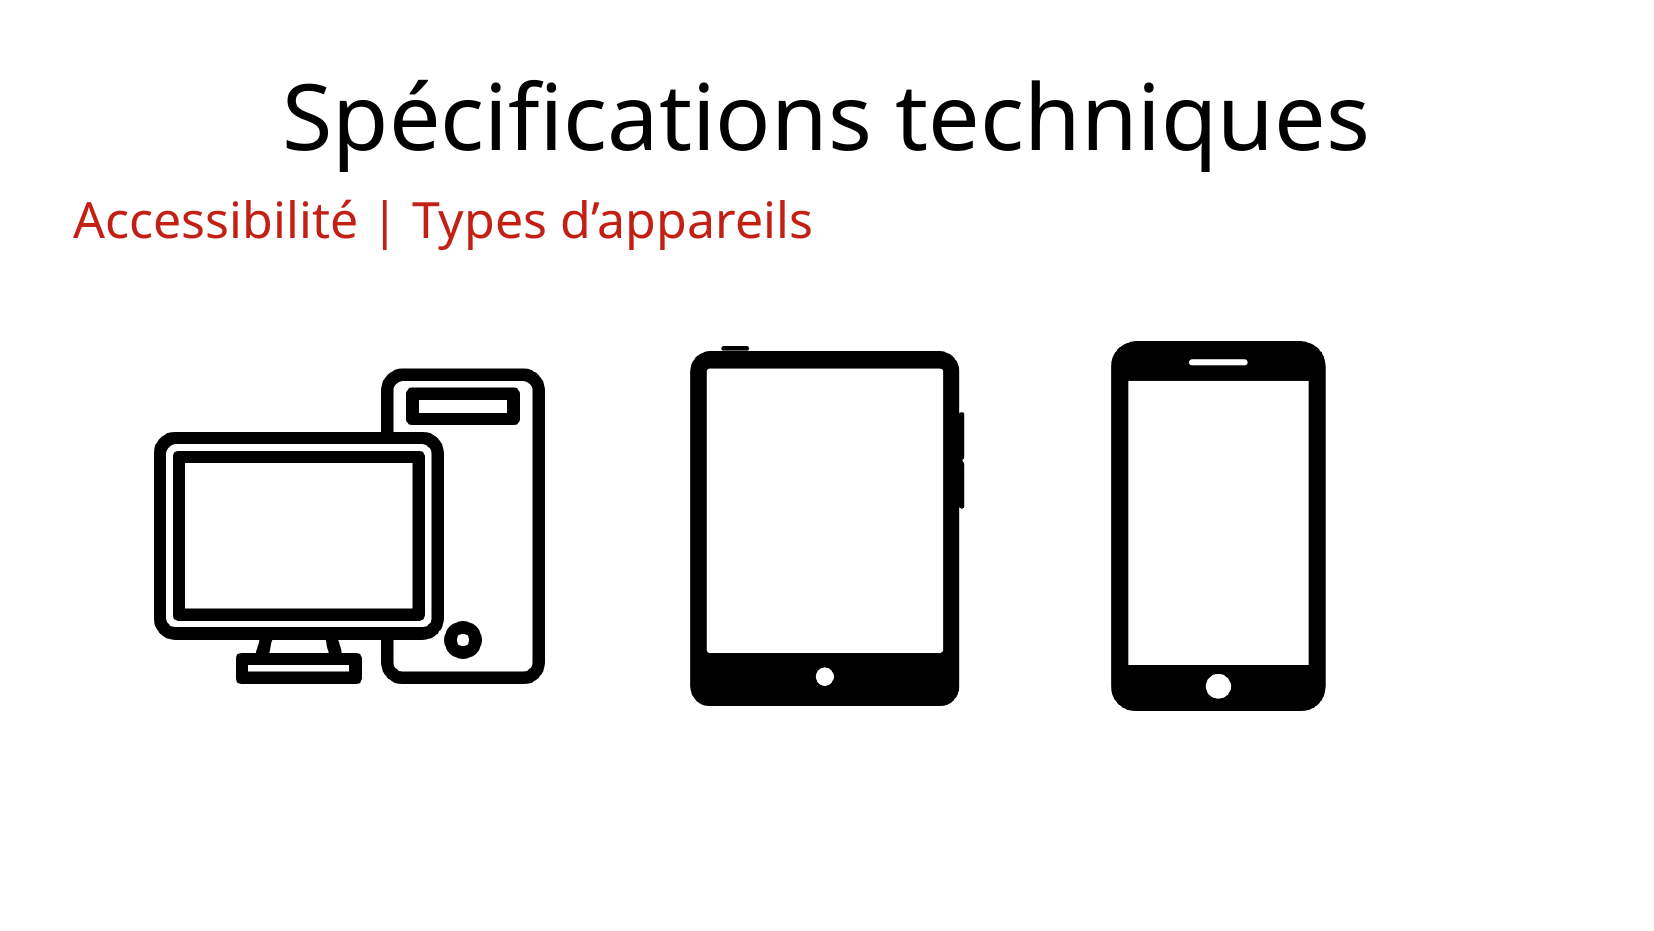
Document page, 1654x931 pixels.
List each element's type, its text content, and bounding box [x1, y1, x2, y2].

title Spécifications techniques [82, 37, 1571, 193]
picture [1033, 341, 1403, 711]
text_box Accessibilité | Types d’appareils [59, 177, 886, 253]
picture [147, 324, 551, 728]
picture [647, 346, 1007, 706]
